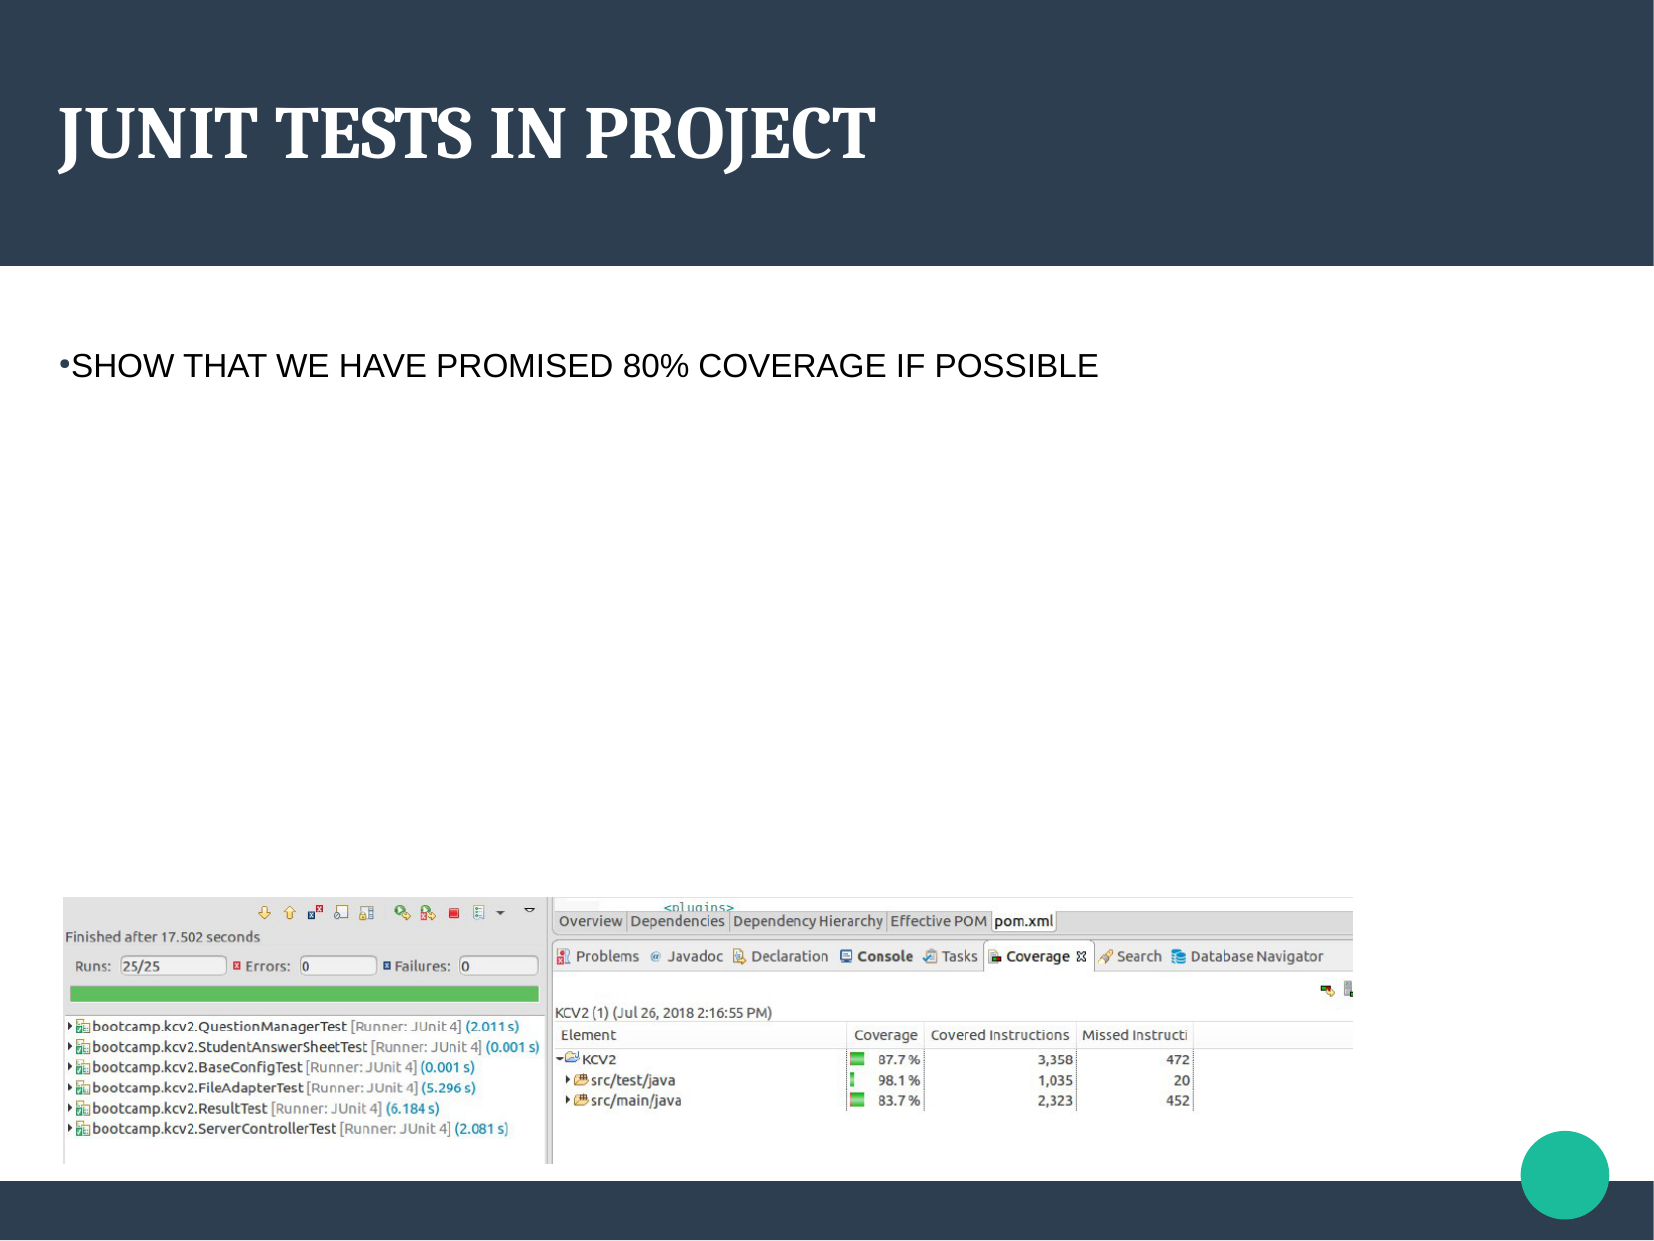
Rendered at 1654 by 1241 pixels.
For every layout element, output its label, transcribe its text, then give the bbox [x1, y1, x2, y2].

list SHOW THAT WE HAVE PROMISED 80% COVERAGE IF POSSIBLE [59, 324, 1595, 1152]
picture [63, 897, 1353, 1165]
title JUNIT TESTS IN PROJECT [59, 82, 1595, 174]
